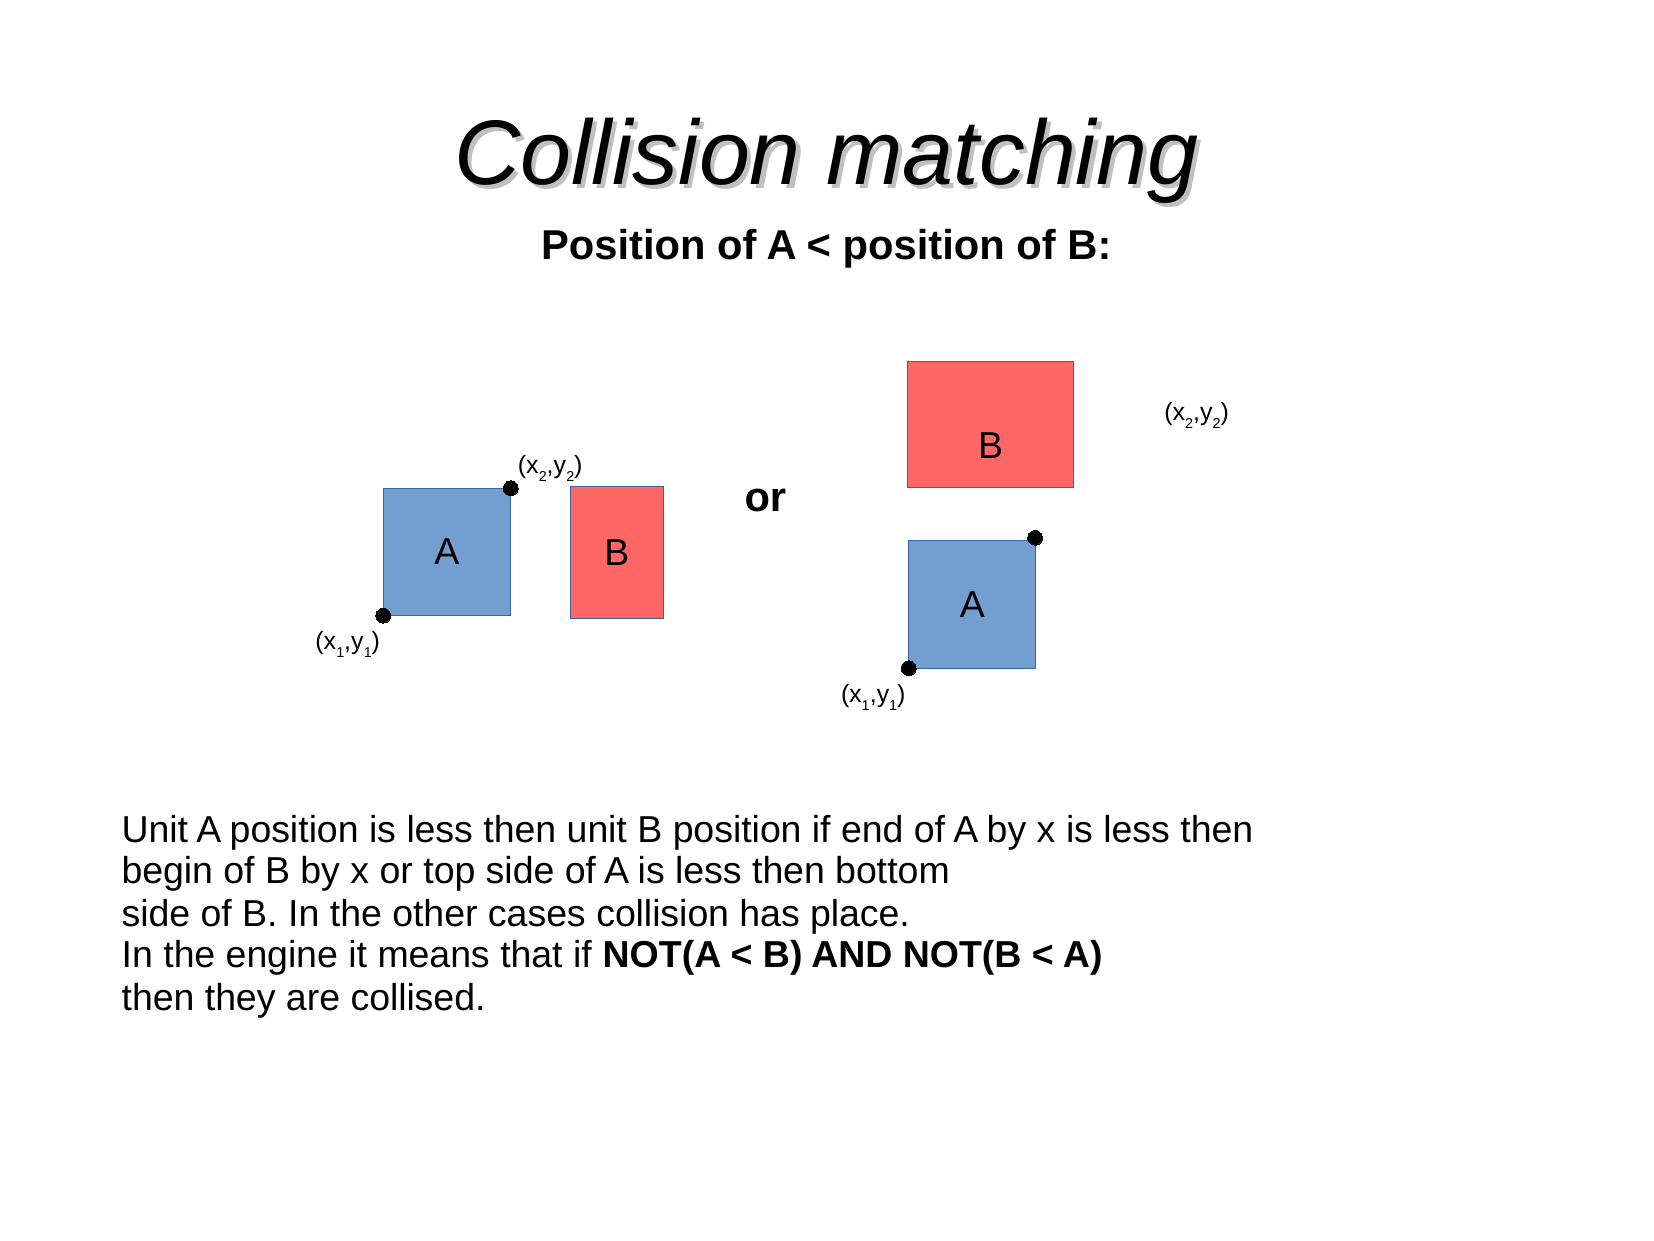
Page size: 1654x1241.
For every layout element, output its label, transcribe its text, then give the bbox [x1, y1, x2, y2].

text_box (x2,y2) [503, 443, 597, 492]
text_box A [383, 488, 511, 616]
title Collision matching [82, 49, 1571, 257]
text_box [504, 492, 518, 496]
text_box [1027, 530, 1043, 546]
text_box A [908, 540, 1036, 669]
text_box (x1,y1) [826, 671, 920, 721]
text_box Position of A < position of B: [526, 214, 1127, 276]
text_box (x2,y2) [1149, 390, 1280, 440]
text_box [375, 608, 391, 619]
text_box [901, 660, 917, 671]
text_box (x1,y1) [300, 619, 395, 669]
text_box or [729, 466, 829, 566]
text_box B [907, 361, 1074, 488]
text_box Unit A position is less then unit B position if end of A by x is less then begin of B by x or top side of A is less then bottom side of B. In the other cases collision has place. In the engine it means that if NOT(A < B) AND NOT(B < A) then they are collised. [106, 800, 1268, 1026]
text_box B [570, 486, 664, 619]
